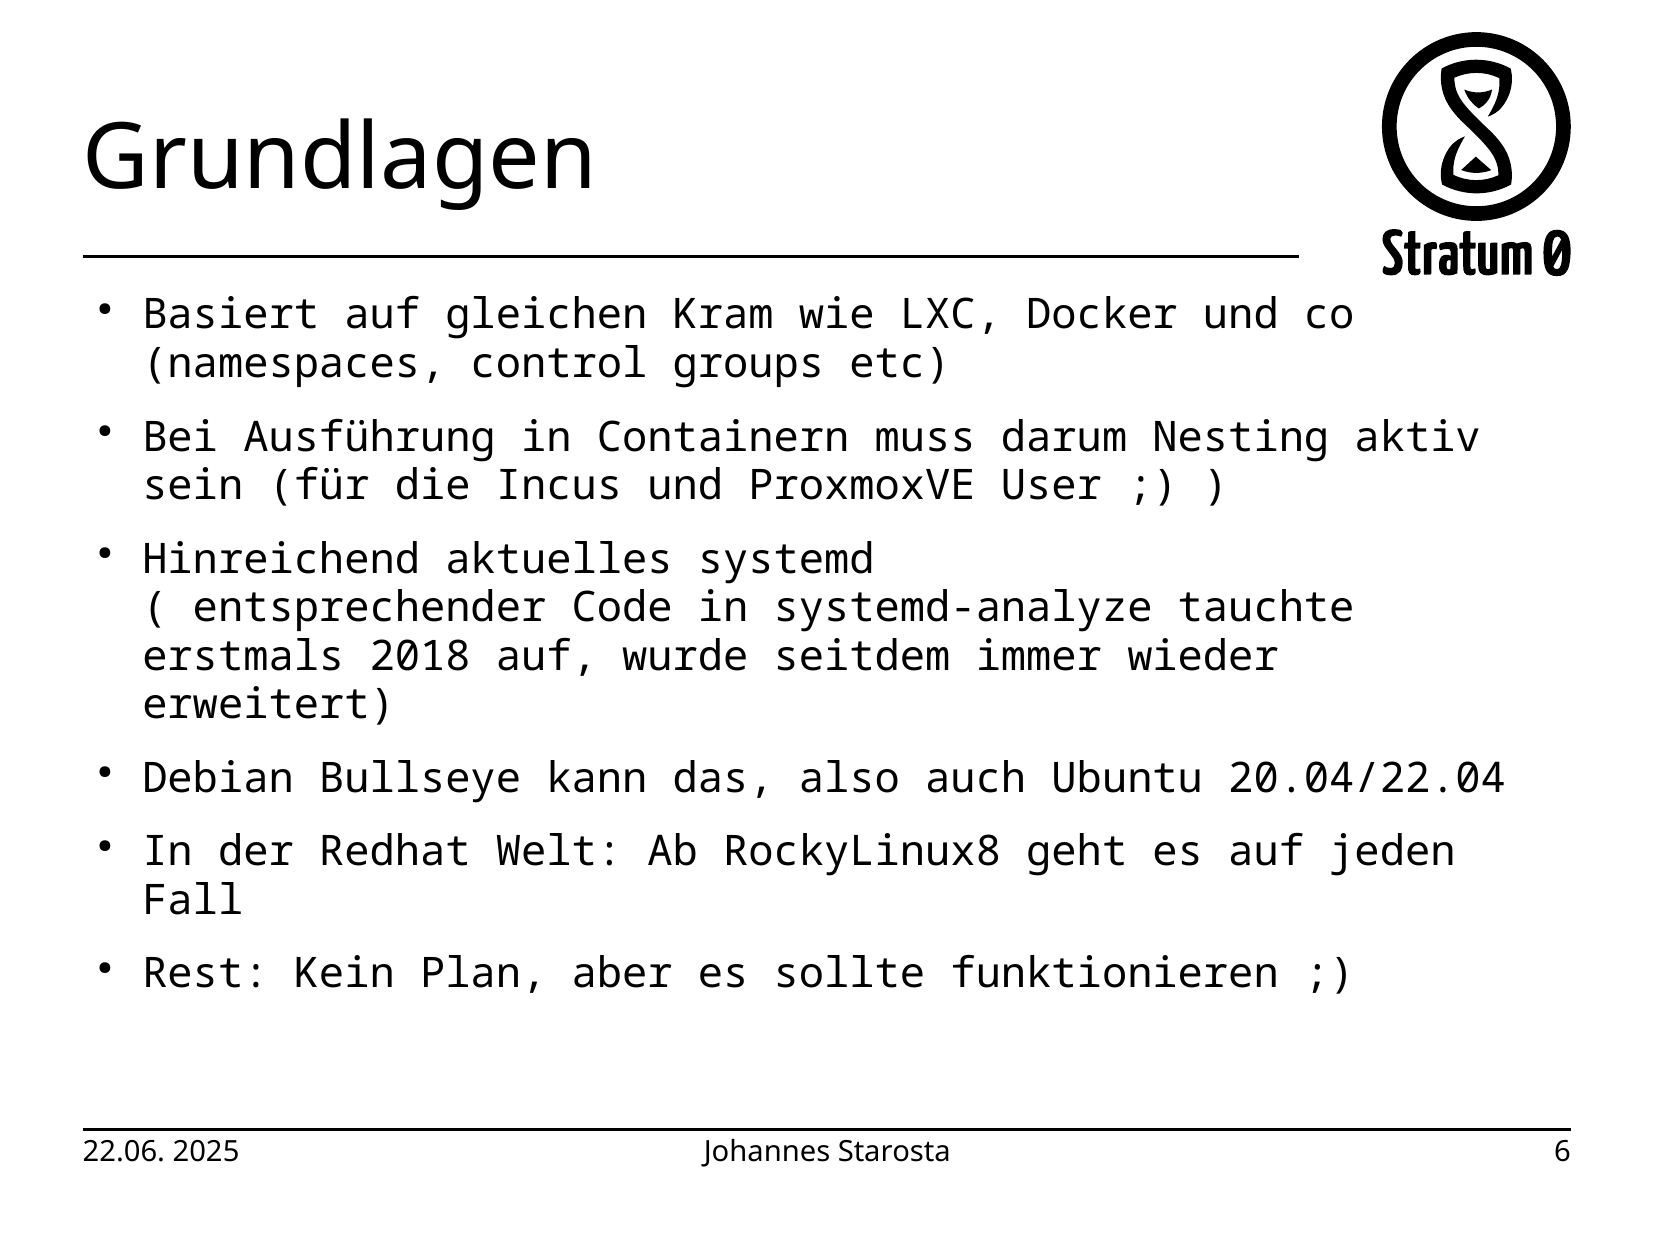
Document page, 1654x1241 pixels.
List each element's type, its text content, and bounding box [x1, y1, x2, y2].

title Grundlagen [82, 49, 1300, 257]
list Basiert auf gleichen Kram wie LXC, Docker und co (namespaces, control groups etc) Bei Ausführung in Containern muss darum Nesting aktiv sein (für die Incus und ProxmoxVE User ;) ) Hinreichend aktuelles systemd ( entsprechender Code in systemd-analyze tauchte erstmals 2018 auf, wurde seitdem immer wieder erweitert) Debian Bullseye kann das, also auch Ubuntu 20.04/22.04 In der Redhat Welt: Ab RockyLinux8 geht es auf jeden Fall Rest: Kein Plan, aber es sollte funktionieren ;) [82, 290, 1538, 1010]
